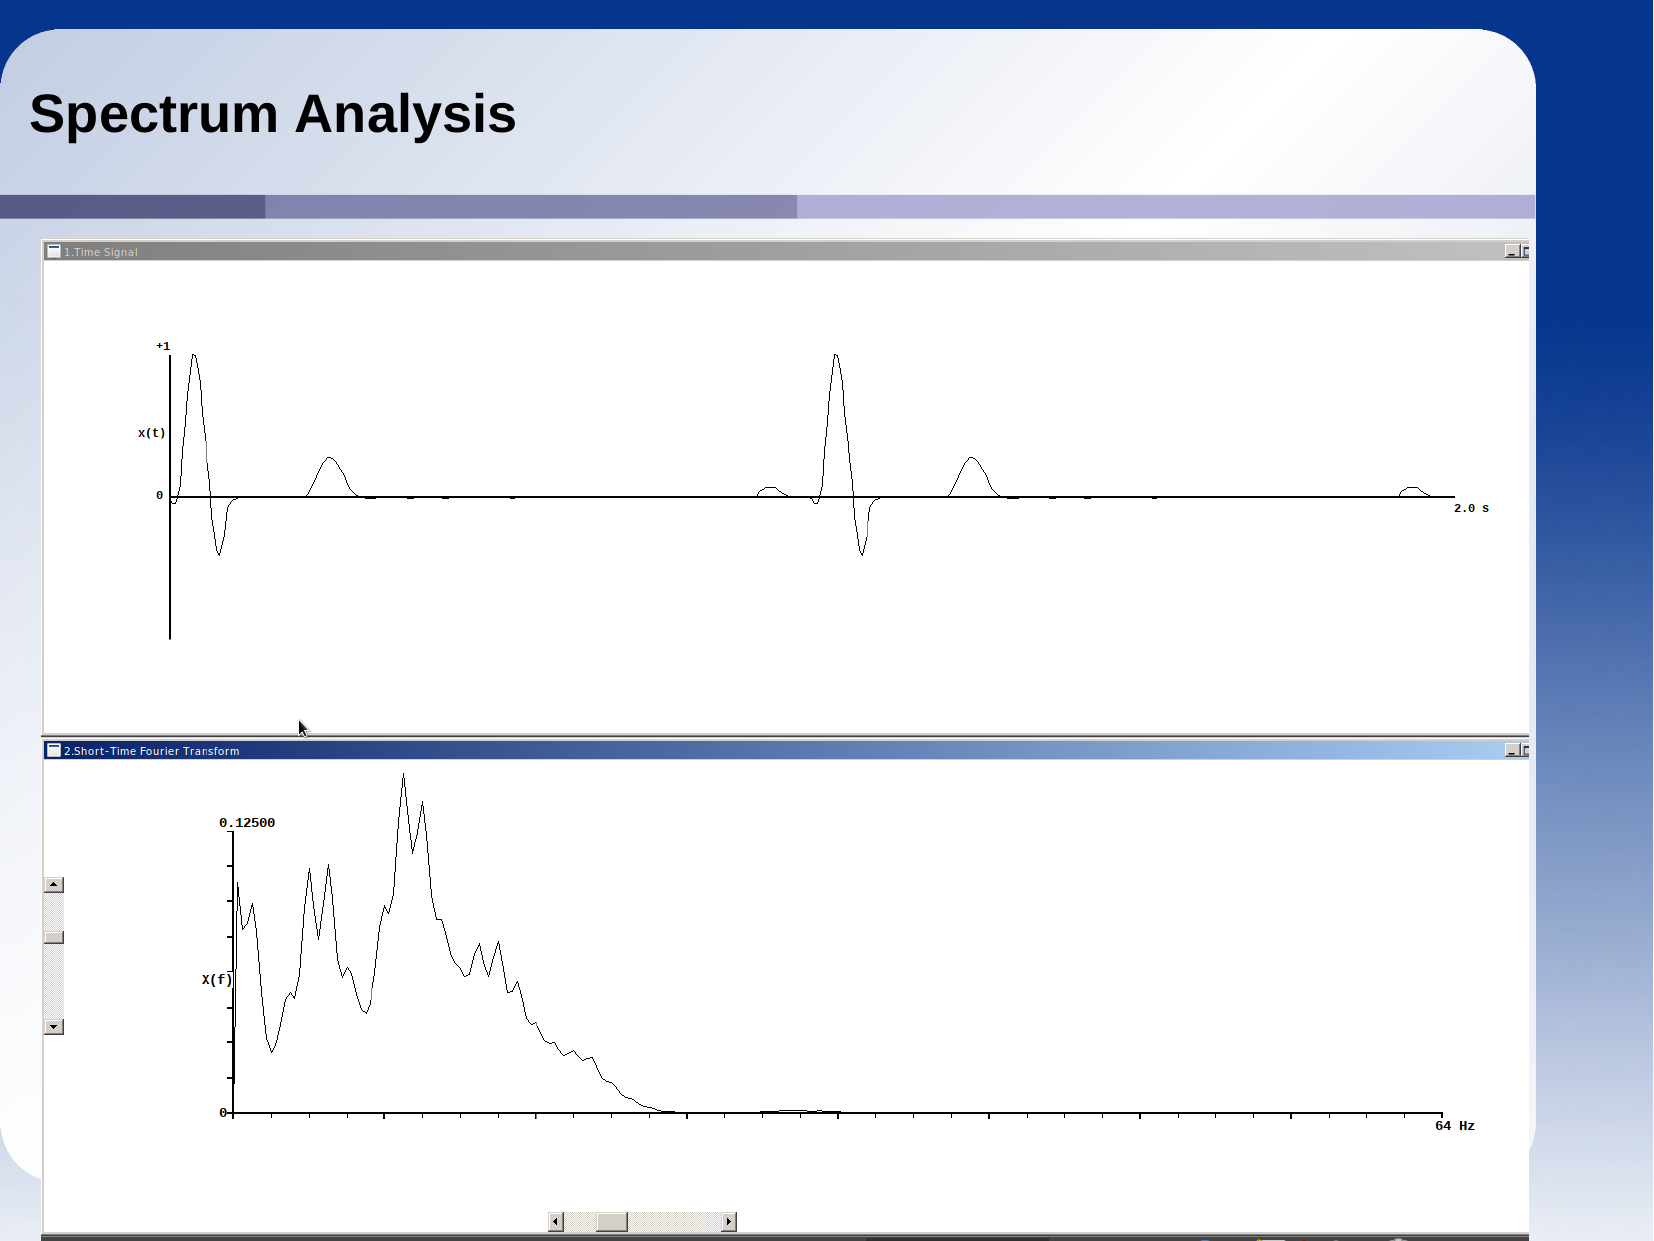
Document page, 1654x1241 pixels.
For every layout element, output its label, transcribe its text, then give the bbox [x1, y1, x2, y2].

picture [0, 0, 1654, 1241]
title Spectrum Analysis [29, 49, 1506, 178]
